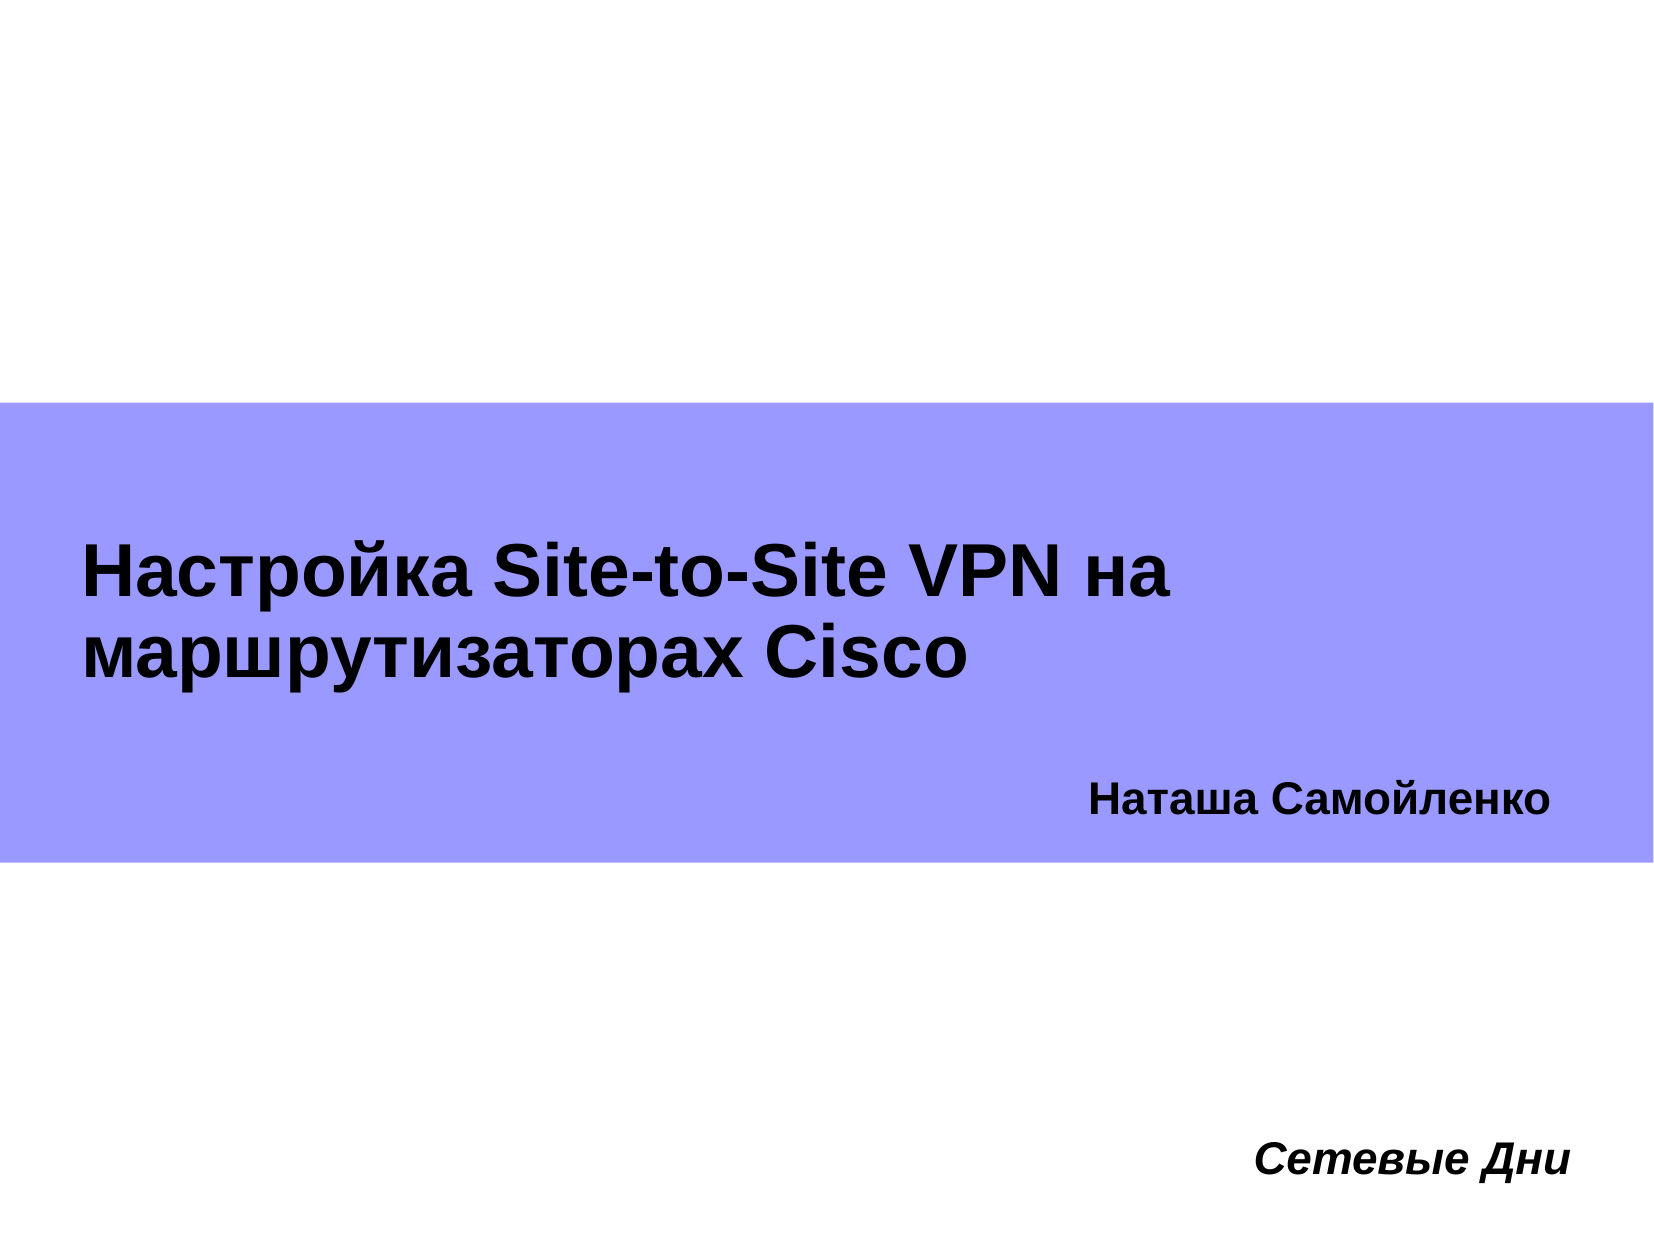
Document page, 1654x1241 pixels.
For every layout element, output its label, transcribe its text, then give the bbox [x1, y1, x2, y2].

text_box Наташа Самойленко [1074, 768, 1654, 869]
text_box Сетевые Дни [1240, 1128, 1613, 1212]
text_box Настройка Site-to-Site VPN на маршрутизаторах Cisco [67, 524, 1530, 745]
